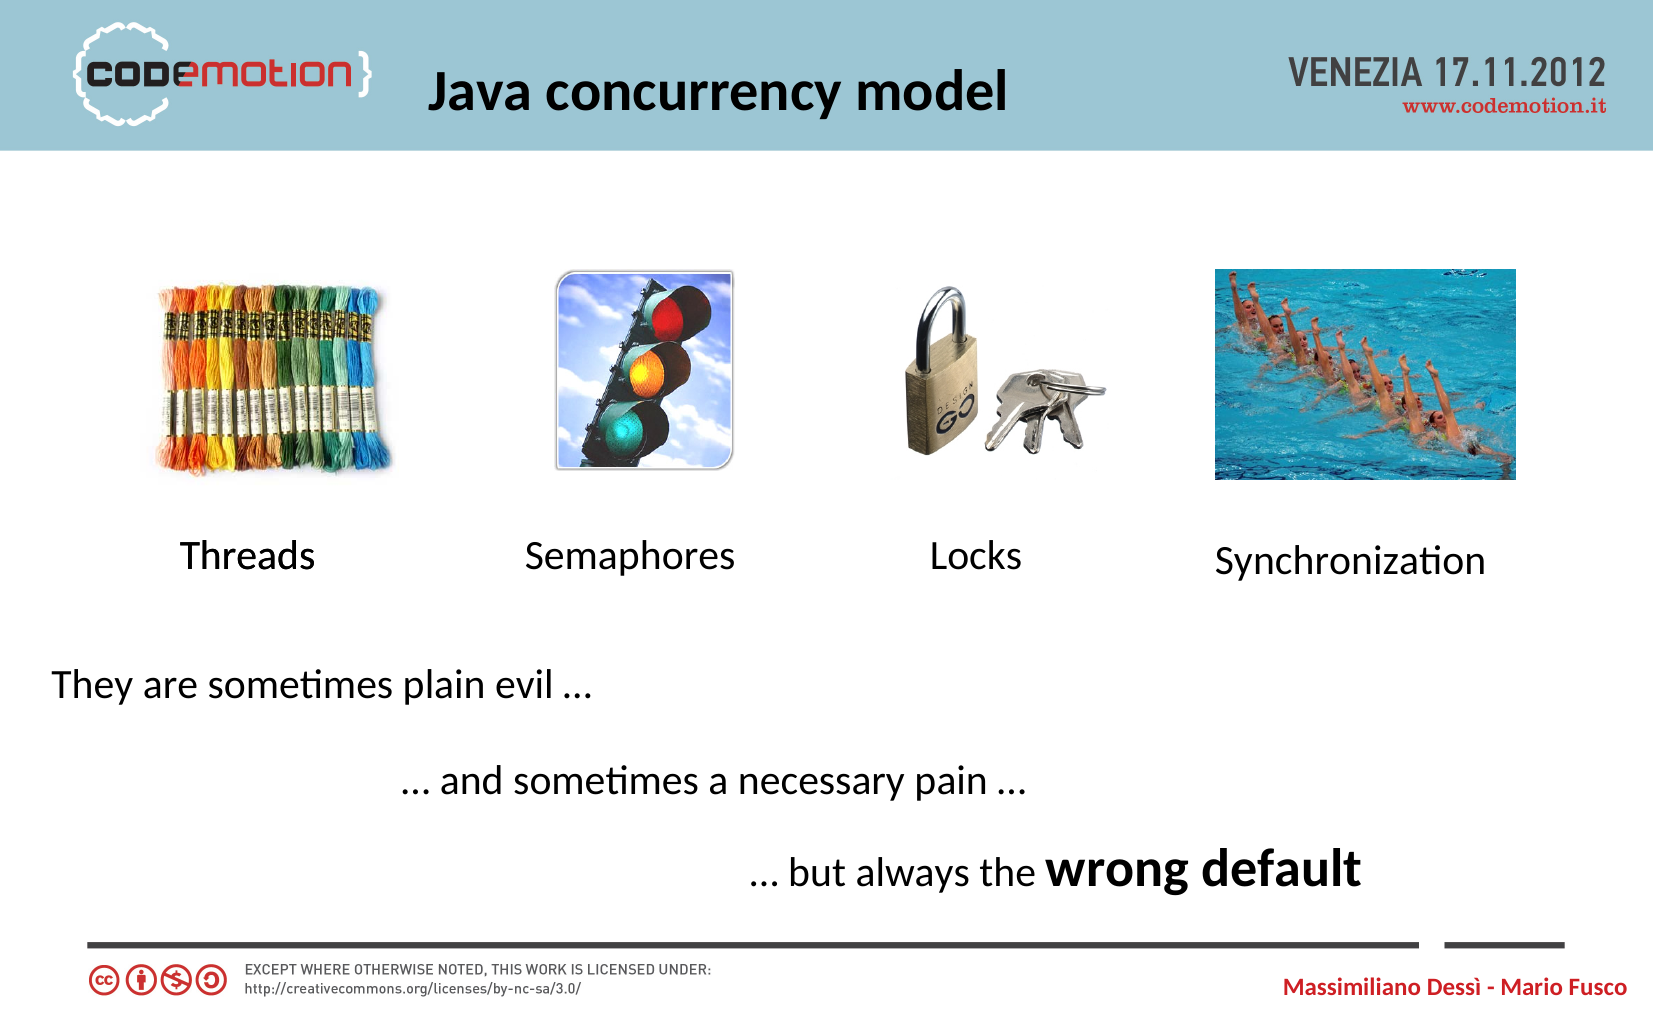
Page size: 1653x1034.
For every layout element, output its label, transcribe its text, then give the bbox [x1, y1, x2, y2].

text_box Java concurrency model [413, 45, 1231, 160]
text_box … but always the wrong default [735, 825, 1602, 910]
text_box Synchronization [1200, 525, 1565, 611]
text_box … and sometimes a necessary pain … [386, 745, 1216, 811]
text_box They are sometimes plain evil … [36, 649, 751, 715]
picture [0, 0, 1653, 1034]
text_box Locks [915, 520, 1063, 586]
text_box Threads [165, 520, 364, 586]
text_box Semaphores [510, 520, 802, 586]
